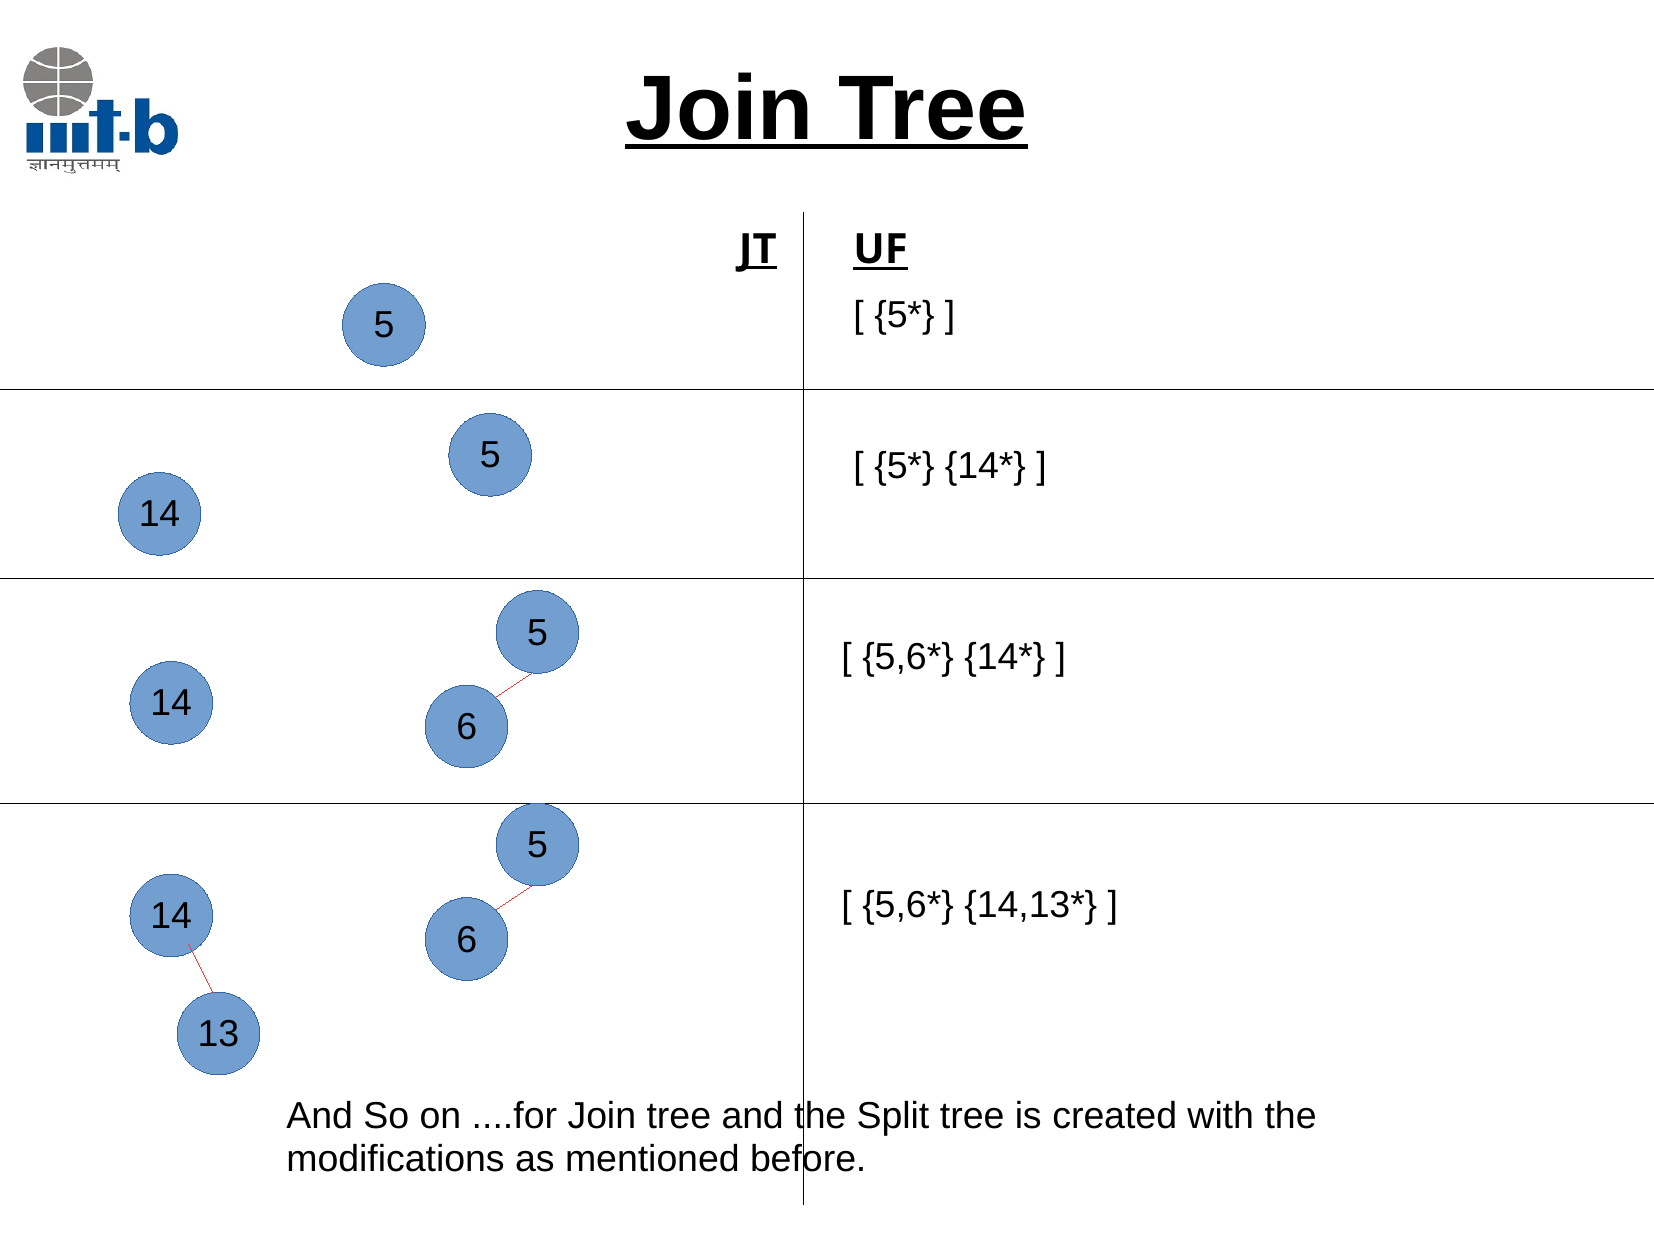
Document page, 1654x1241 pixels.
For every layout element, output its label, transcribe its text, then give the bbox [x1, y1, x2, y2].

text_box 14 [129, 874, 213, 957]
text_box 5 [448, 413, 532, 497]
picture [23, 35, 178, 189]
text_box JT [35, 210, 792, 284]
text_box 5 [496, 590, 579, 674]
text_box [ {5*} {14*} ] [838, 437, 1595, 494]
text_box UF [838, 211, 1595, 285]
text_box [ {5,6*} {14*} ] [826, 628, 1583, 686]
text_box 6 [425, 685, 508, 768]
text_box [ {5,6*} {14,13*} ] [826, 876, 1583, 934]
text_box 6 [425, 897, 508, 981]
text_box 5 [342, 284, 426, 367]
text_box And So on ....for Join tree and the Split tree is created with the modifications as mentioned before. [271, 1087, 1453, 1229]
text_box 14 [118, 472, 201, 556]
text_box 14 [129, 661, 213, 745]
text_box 5 [496, 803, 579, 886]
text_box [ {5*} ] [838, 285, 1595, 343]
text_box 13 [177, 992, 260, 1075]
title Join Tree [178, 49, 1571, 166]
